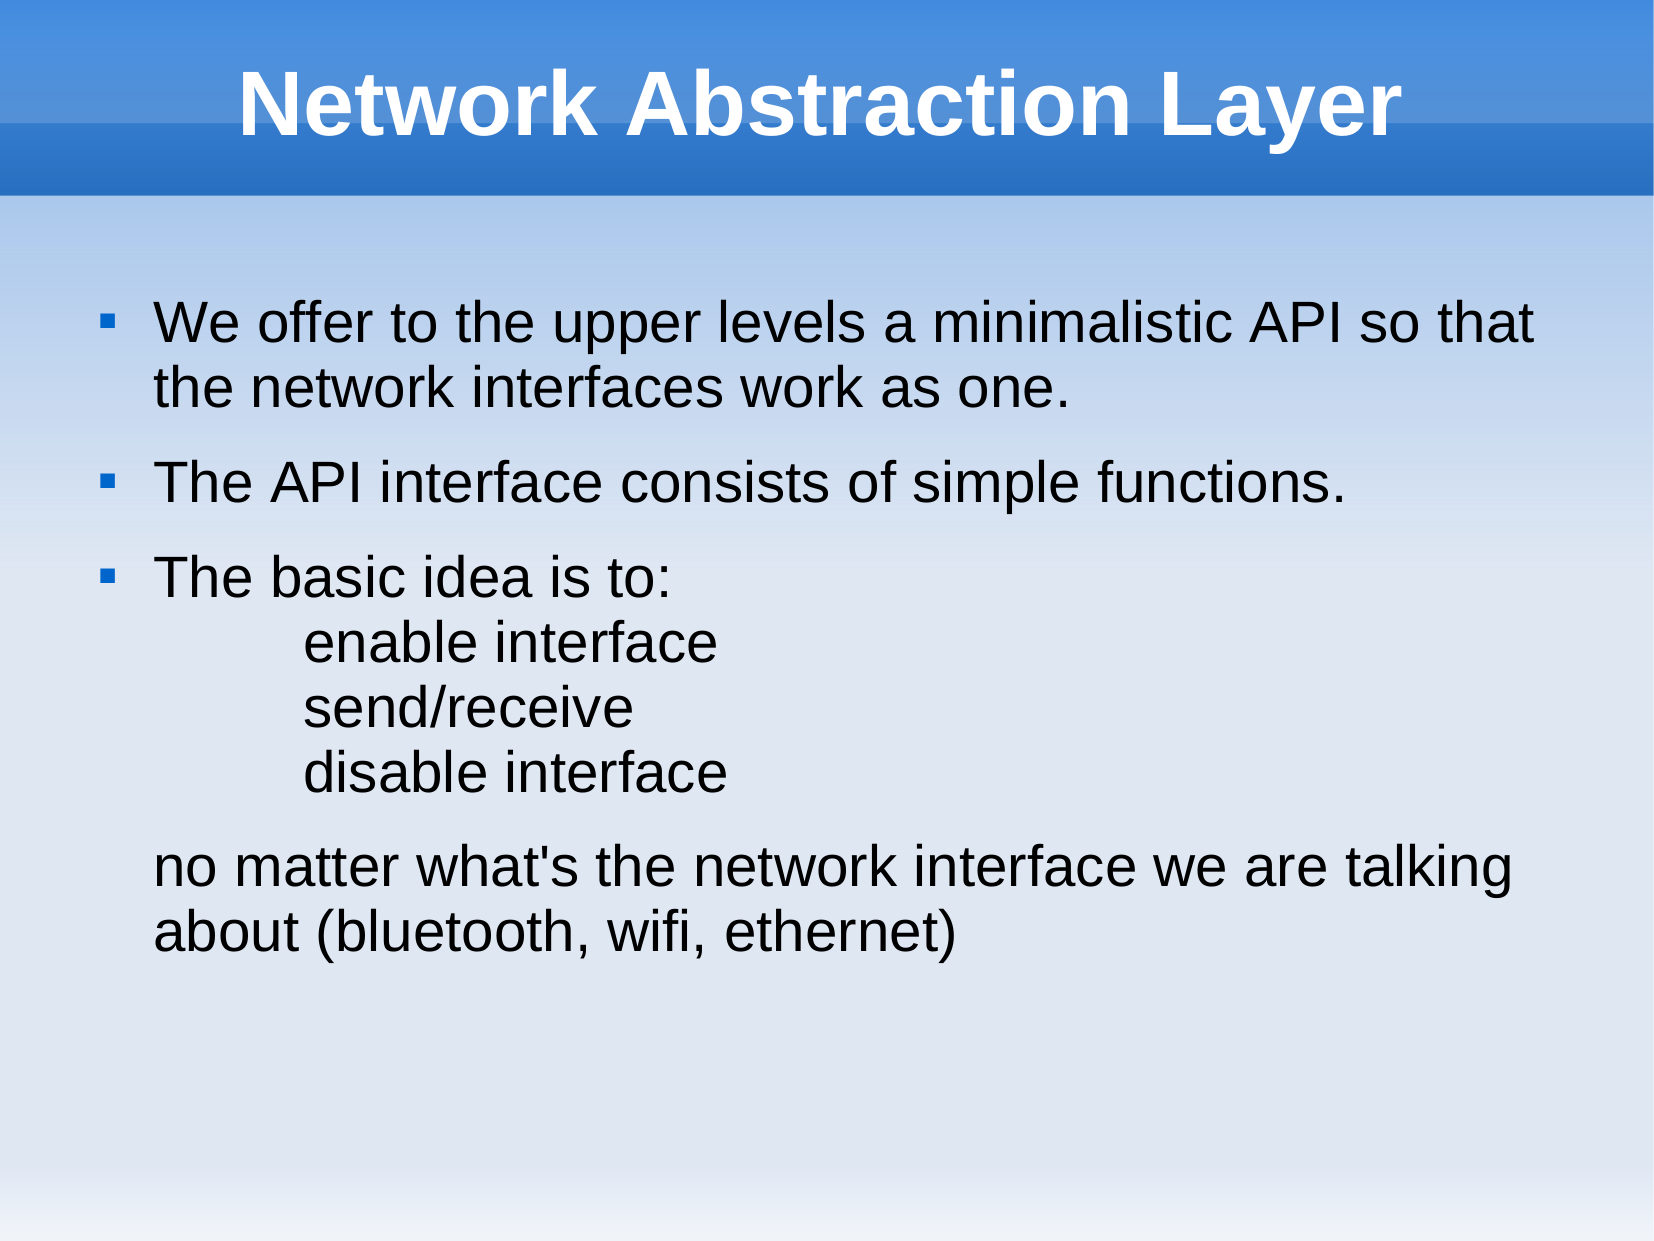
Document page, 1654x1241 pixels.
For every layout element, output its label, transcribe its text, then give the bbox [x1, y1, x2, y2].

title Network Abstraction Layer [76, 0, 1565, 208]
picture [0, 0, 1654, 1241]
list We offer to the upper levels a minimalistic API so that the network interfaces work as one. The API interface consists of simple functions. The basic idea is to: enable interface send/receive disable interface no matter what's the network interface we are talking about (bluetooth, wifi, ethernet) [82, 290, 1571, 1109]
